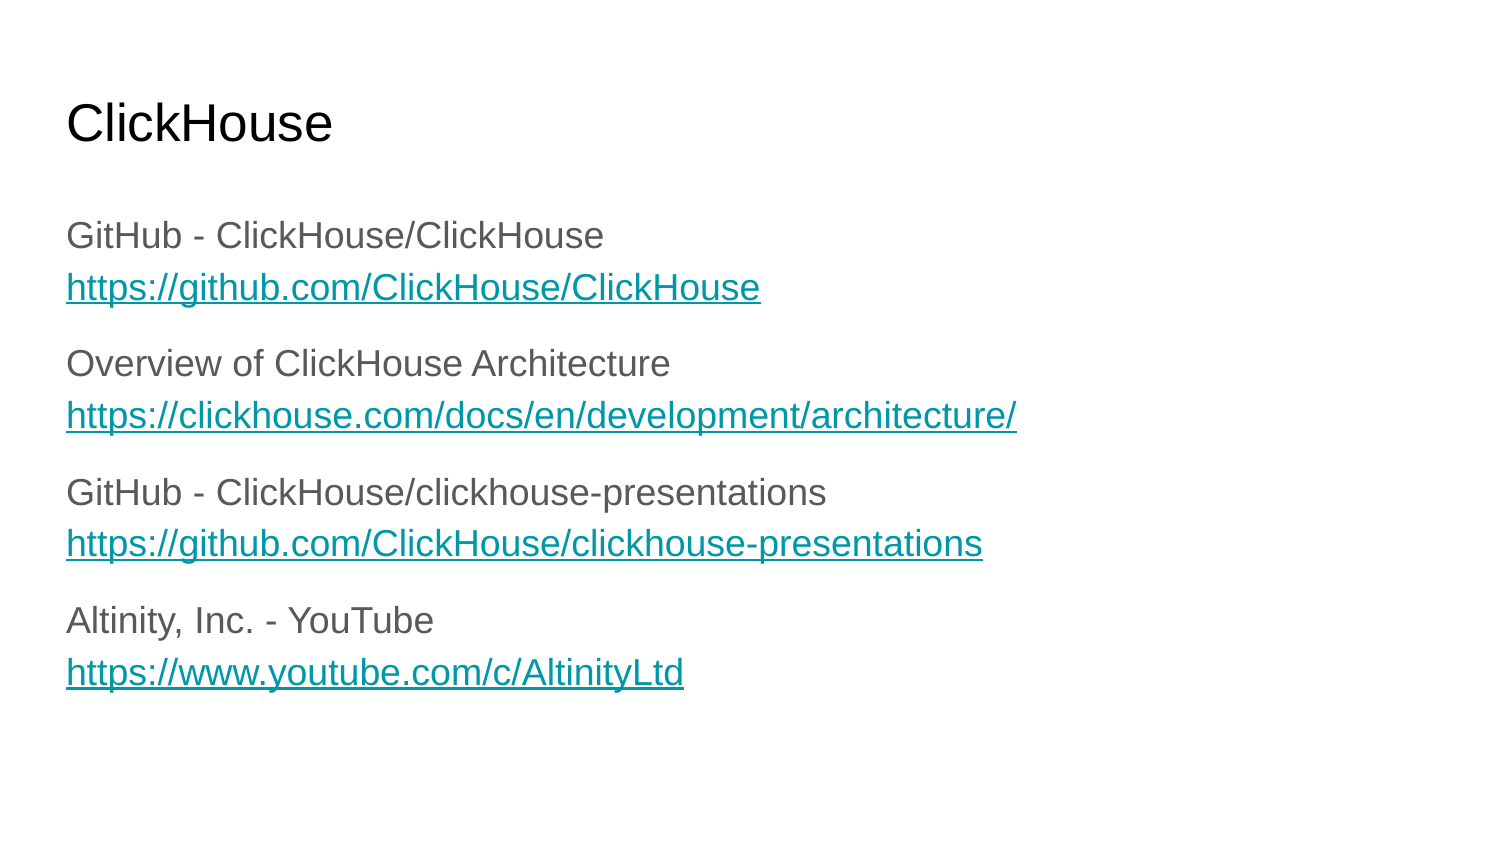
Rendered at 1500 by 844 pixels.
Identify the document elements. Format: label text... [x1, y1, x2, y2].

title ClickHouse [51, 72, 1449, 167]
list GitHub - ClickHouse/ClickHouse https://github.com/ClickHouse/ClickHouse Overview of ClickHouse Architecture https://clickhouse.com/docs/en/development/architecture/ GitHub - ClickHouse/clickhouse-presentations https://github.com/ClickHouse/clickhouse-presentations Altinity, Inc. - YouTube https://www.youtube.com/c/AltinityLtd [51, 189, 1449, 750]
